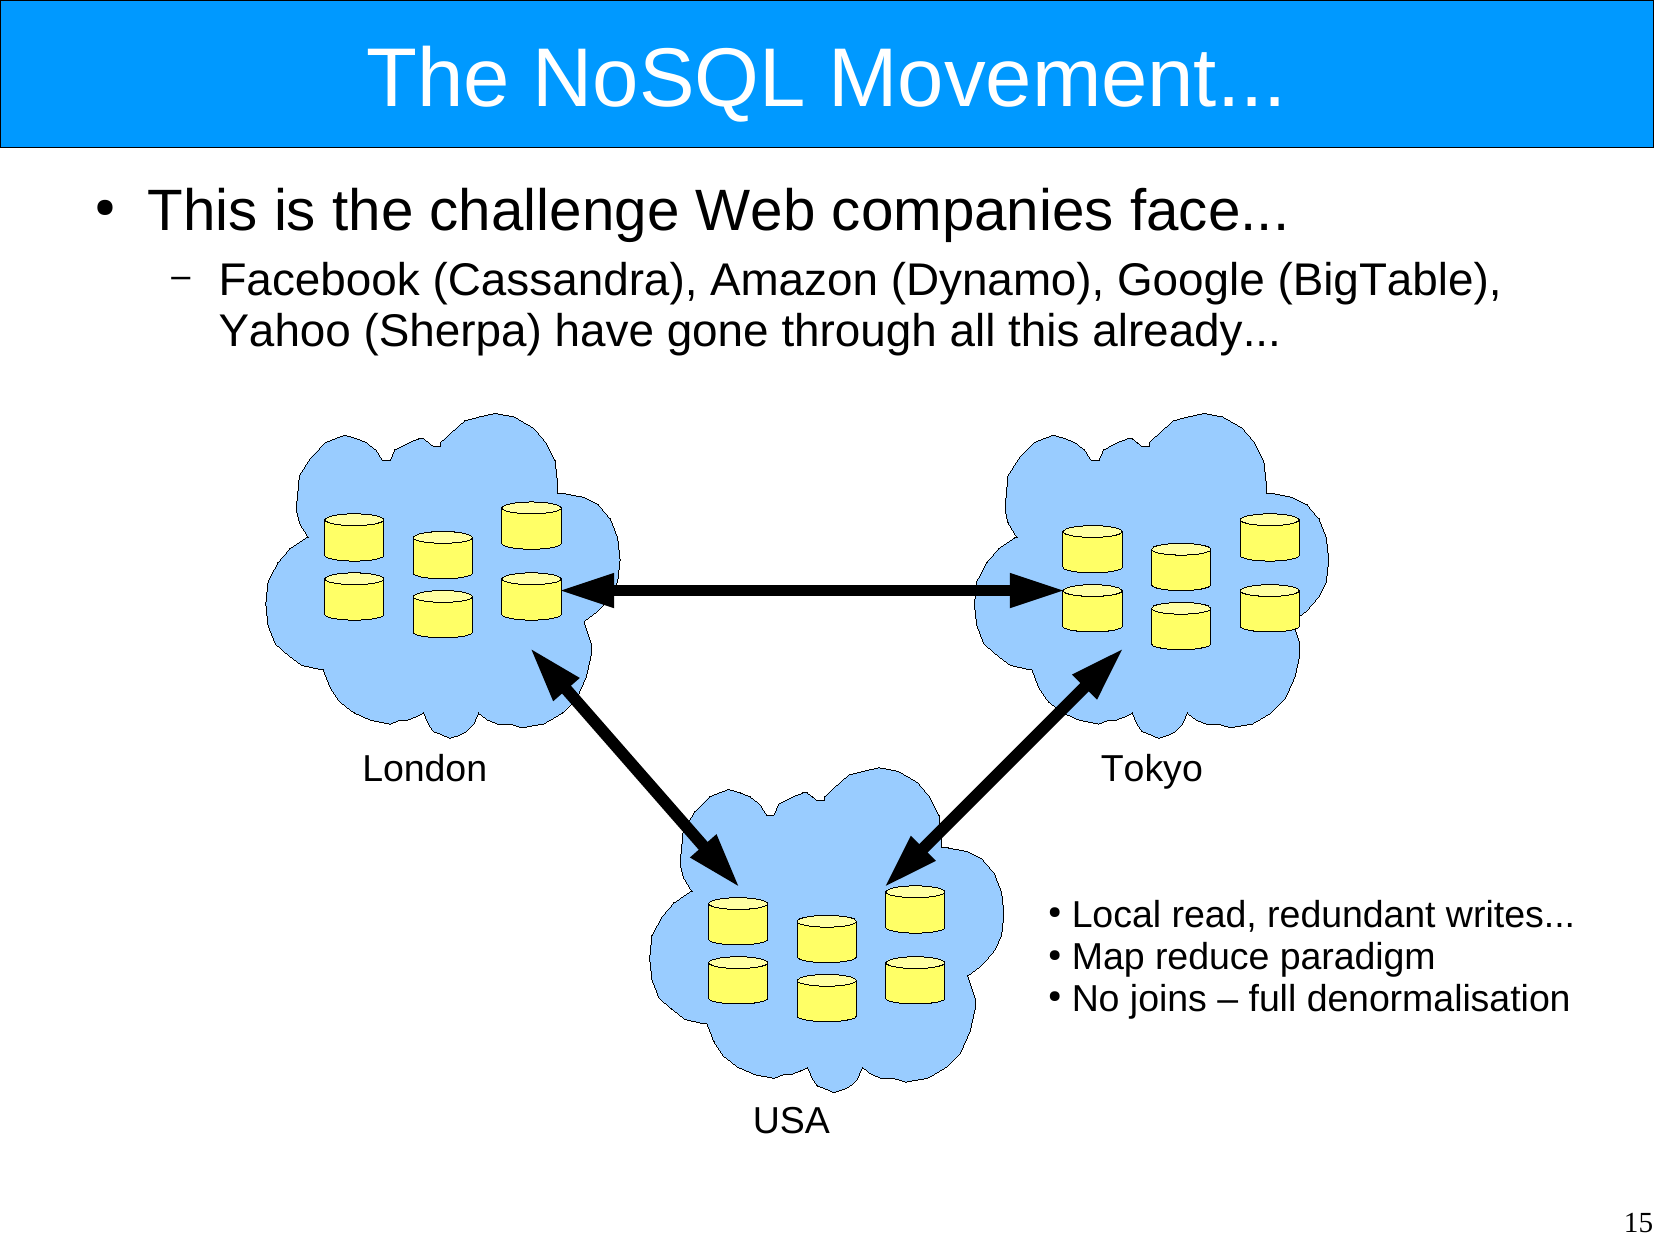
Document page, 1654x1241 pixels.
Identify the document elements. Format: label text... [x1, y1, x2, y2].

text_box USA [738, 1092, 993, 1150]
text_box [265, 413, 621, 739]
title The NoSQL Movement... [82, 21, 1571, 135]
text_box Tokyo [1086, 740, 1341, 885]
text_box London [347, 740, 603, 798]
text_box Local read, redundant writes... Map reduce paradigm No joins – full denormalisation [1033, 885, 1625, 1182]
text_box [974, 413, 1329, 739]
text_box [649, 767, 1004, 1092]
list This is the challenge Web companies face... Facebook (Cassandra), Amazon (Dynamo), Google (BigTable), Yahoo (Sherpa) have gone through all this already... [76, 177, 1565, 1196]
